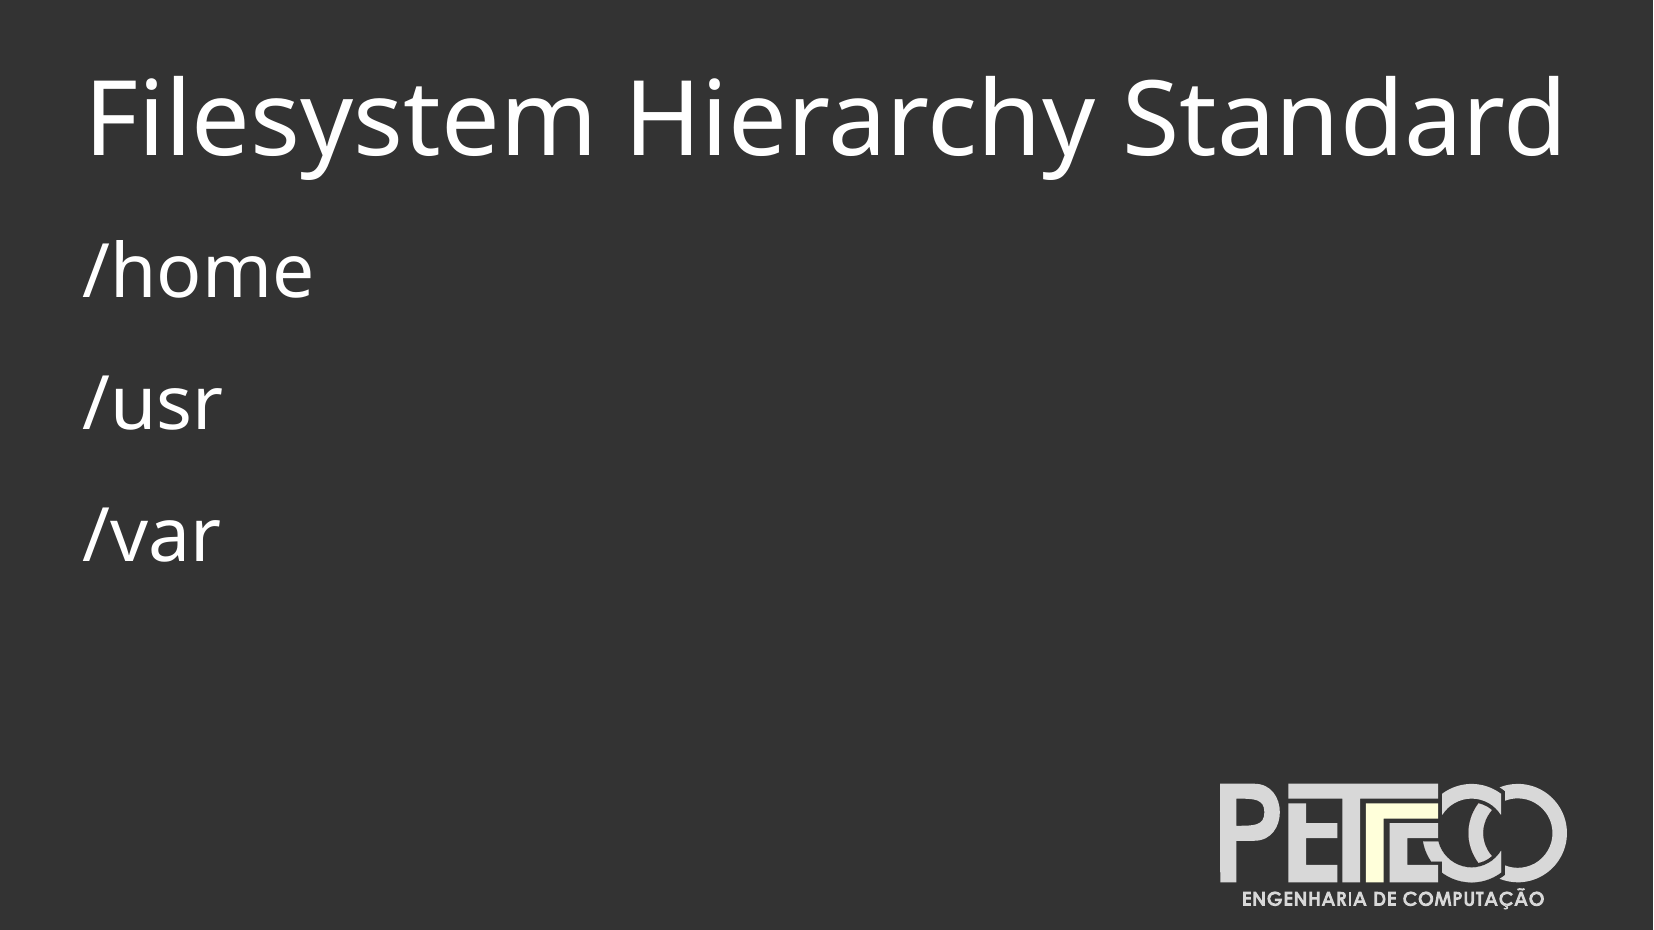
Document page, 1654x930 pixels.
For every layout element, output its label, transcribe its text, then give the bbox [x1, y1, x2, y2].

title Filesystem Hierarchy Standard [82, 37, 1571, 193]
list /home /usr /var [82, 217, 1571, 757]
